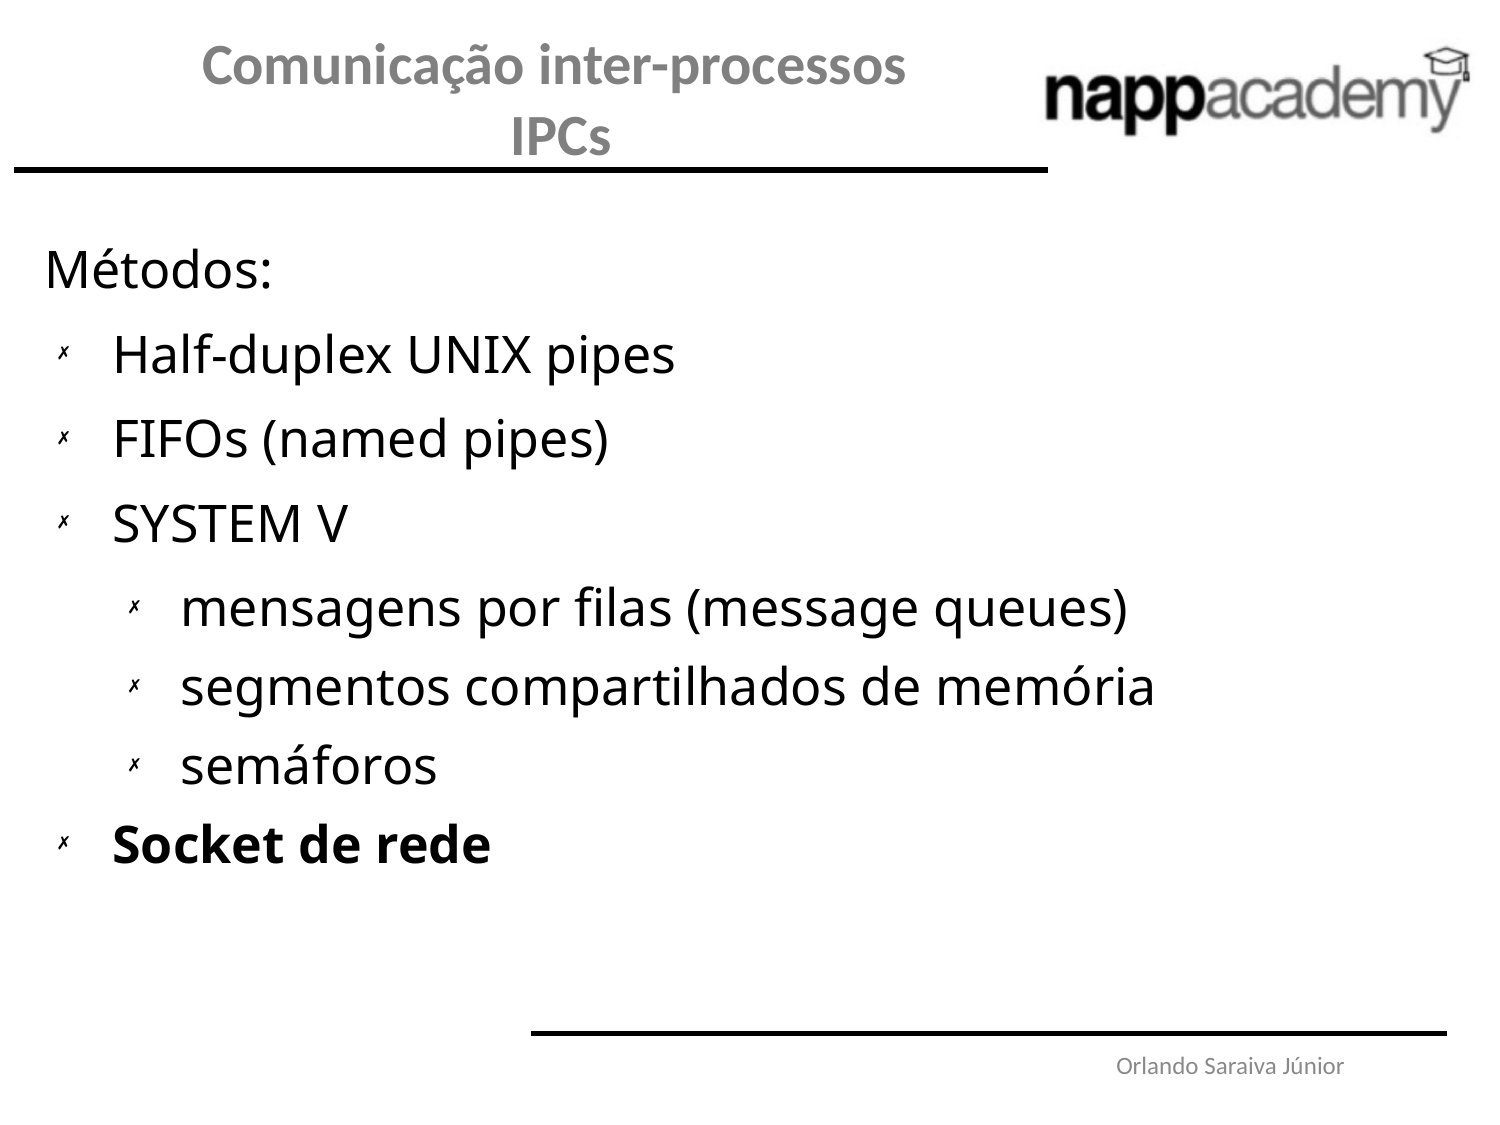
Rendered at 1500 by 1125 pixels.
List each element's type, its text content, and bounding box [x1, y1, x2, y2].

title Comunicação inter-processos IPCs [29, 19, 1093, 207]
picture [1039, 17, 1477, 148]
list Métodos: Half-duplex UNIX pipes FIFOs (named pipes) SYSTEM V mensagens por filas (message queues) segmentos compartilhados de memória semáforos Socket de rede [29, 236, 1359, 886]
